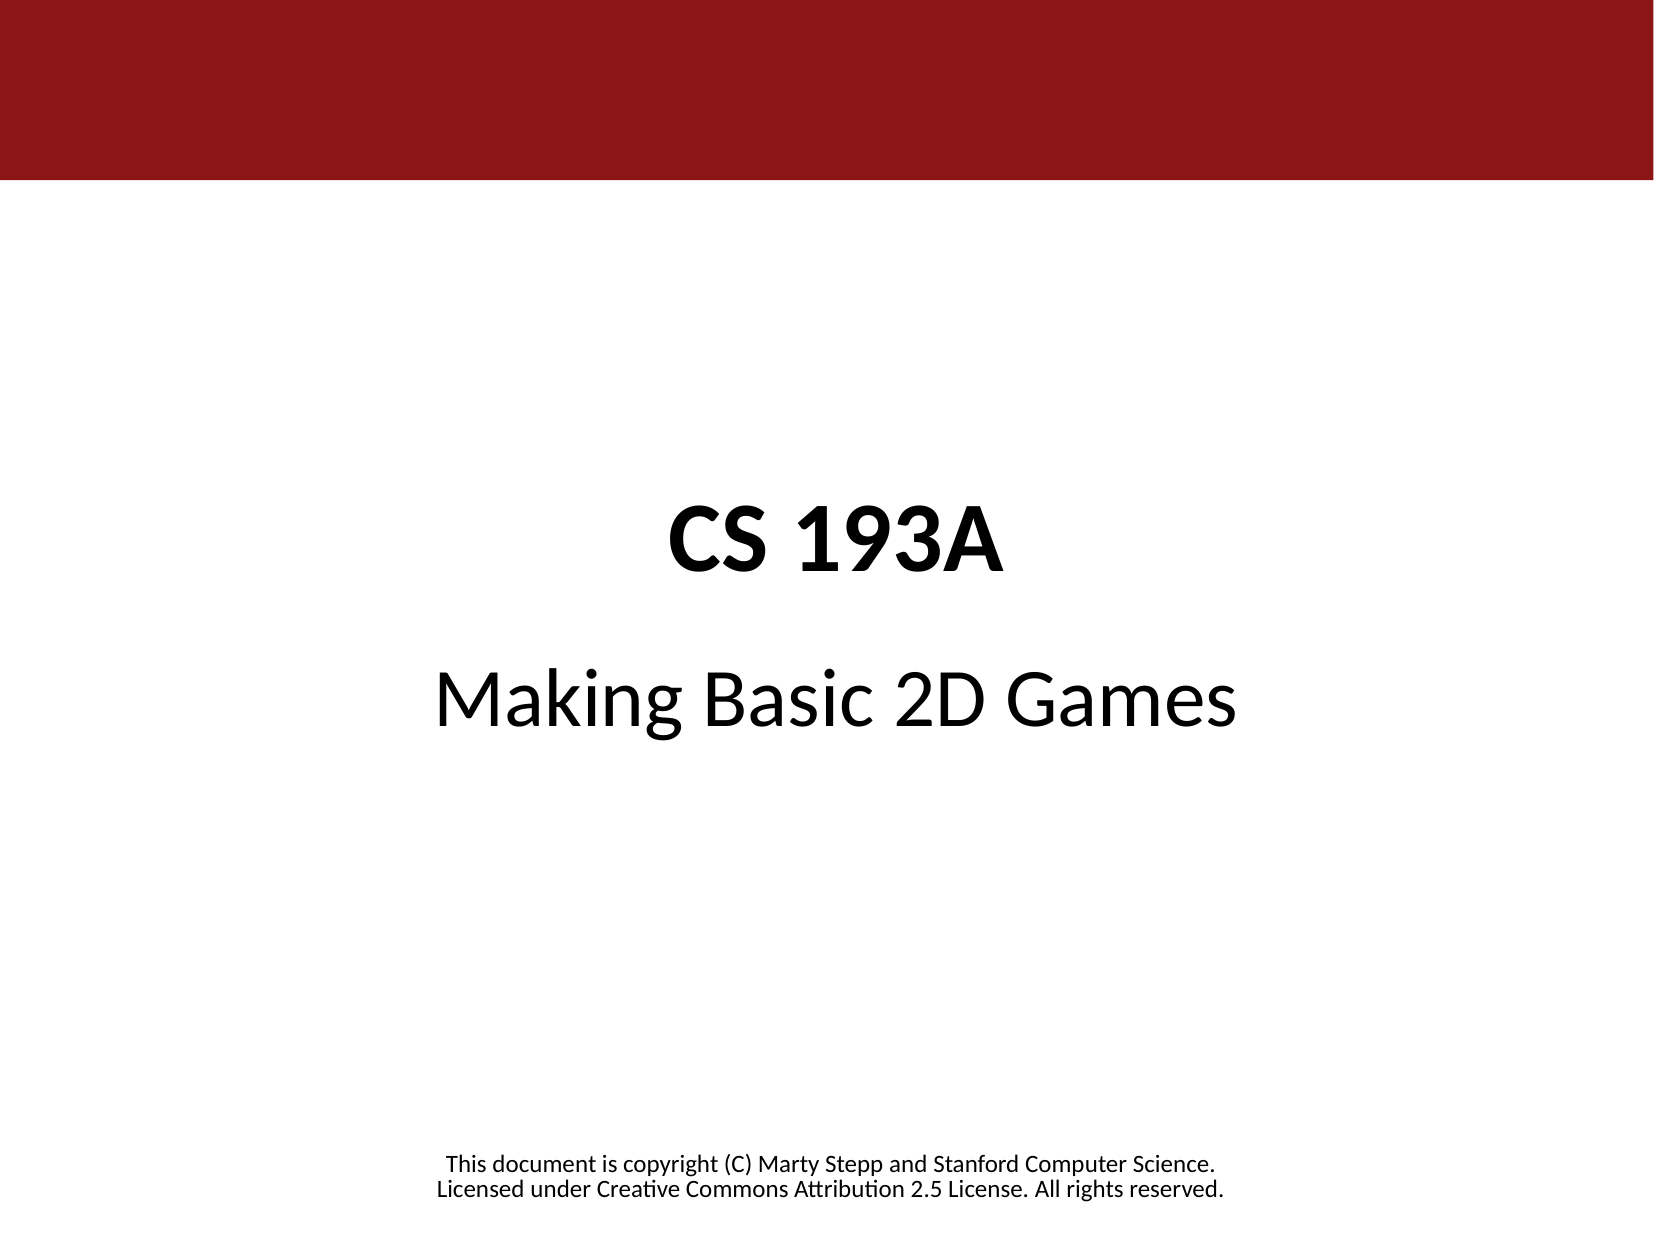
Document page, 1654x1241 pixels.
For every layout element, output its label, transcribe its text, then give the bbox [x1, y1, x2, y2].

text_box This document is copyright (C) Marty Stepp and Stanford Computer Science. Licensed under Creative Commons Attribution 2.5 License. All rights reserved. [422, 1146, 1241, 1212]
title [0, 0, 1654, 181]
subtitle CS 193A Making Basic 2D Games [37, 225, 1636, 1186]
